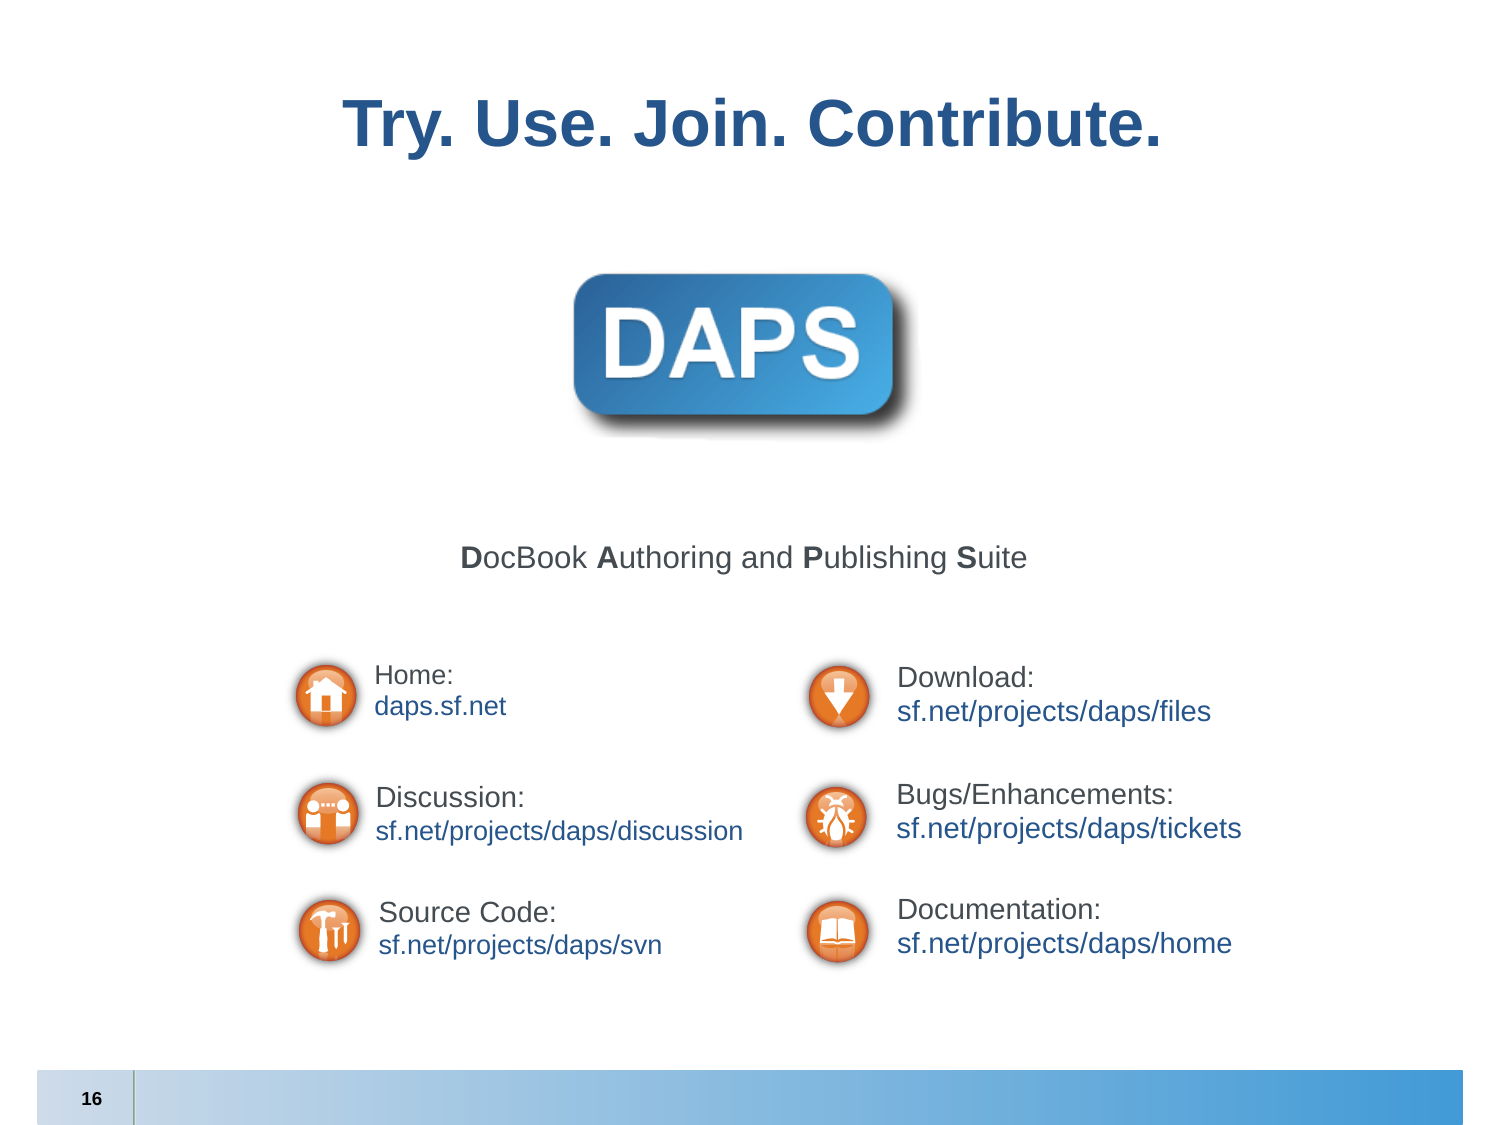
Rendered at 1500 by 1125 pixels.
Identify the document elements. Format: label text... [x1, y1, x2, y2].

picture [281, 650, 371, 741]
picture [283, 768, 373, 859]
picture [794, 651, 884, 742]
picture [792, 886, 883, 977]
title Try. Use. Join. Contribute. [135, 42, 1372, 205]
picture [563, 263, 930, 452]
picture [791, 772, 881, 862]
picture [284, 885, 375, 976]
